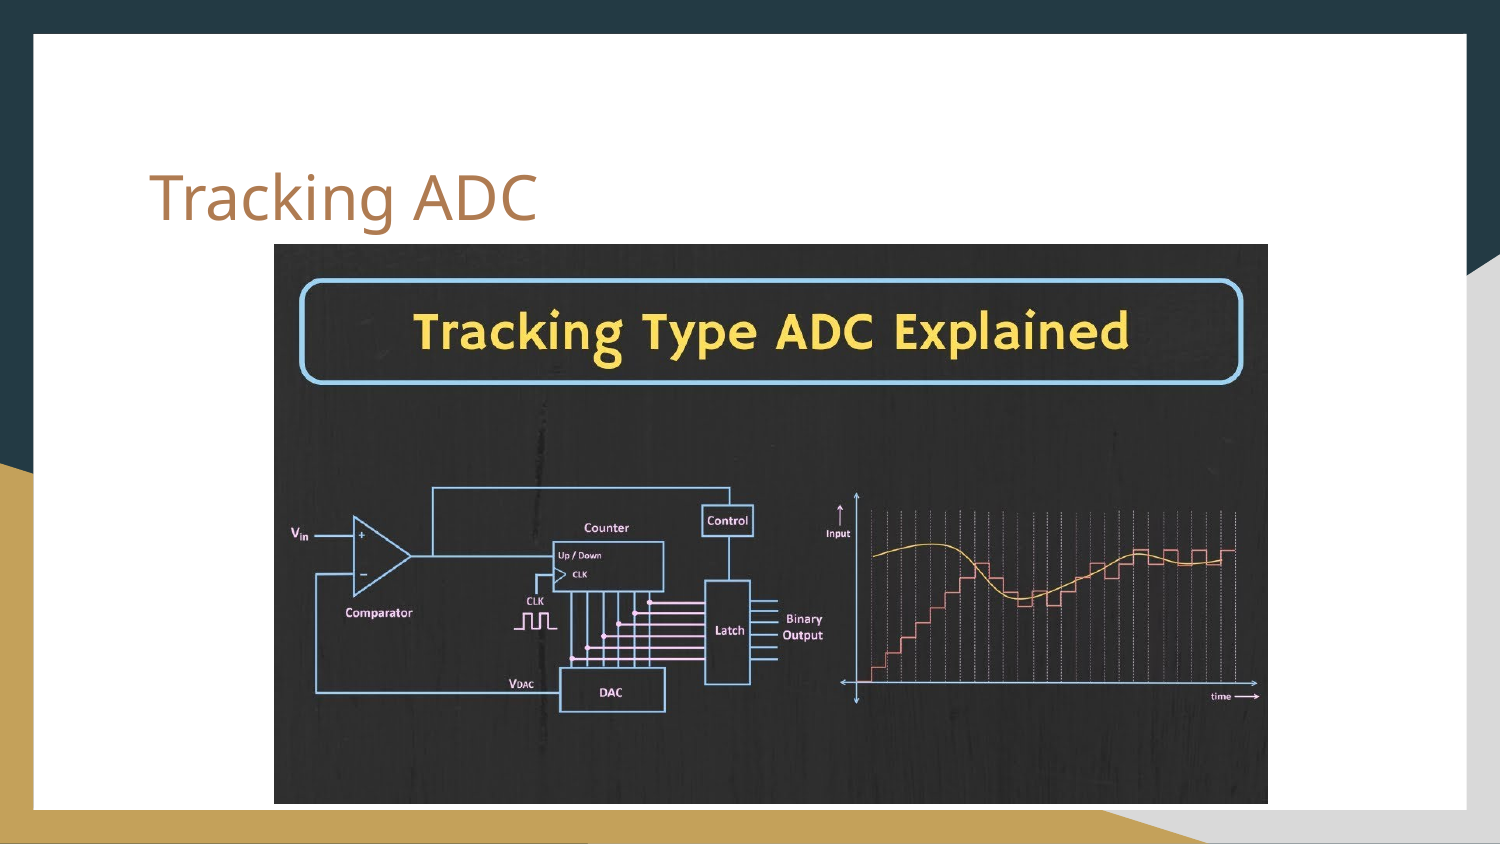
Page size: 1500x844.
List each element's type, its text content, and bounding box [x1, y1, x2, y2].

title Tracking ADC [134, 138, 1366, 296]
picture [274, 244, 1268, 804]
